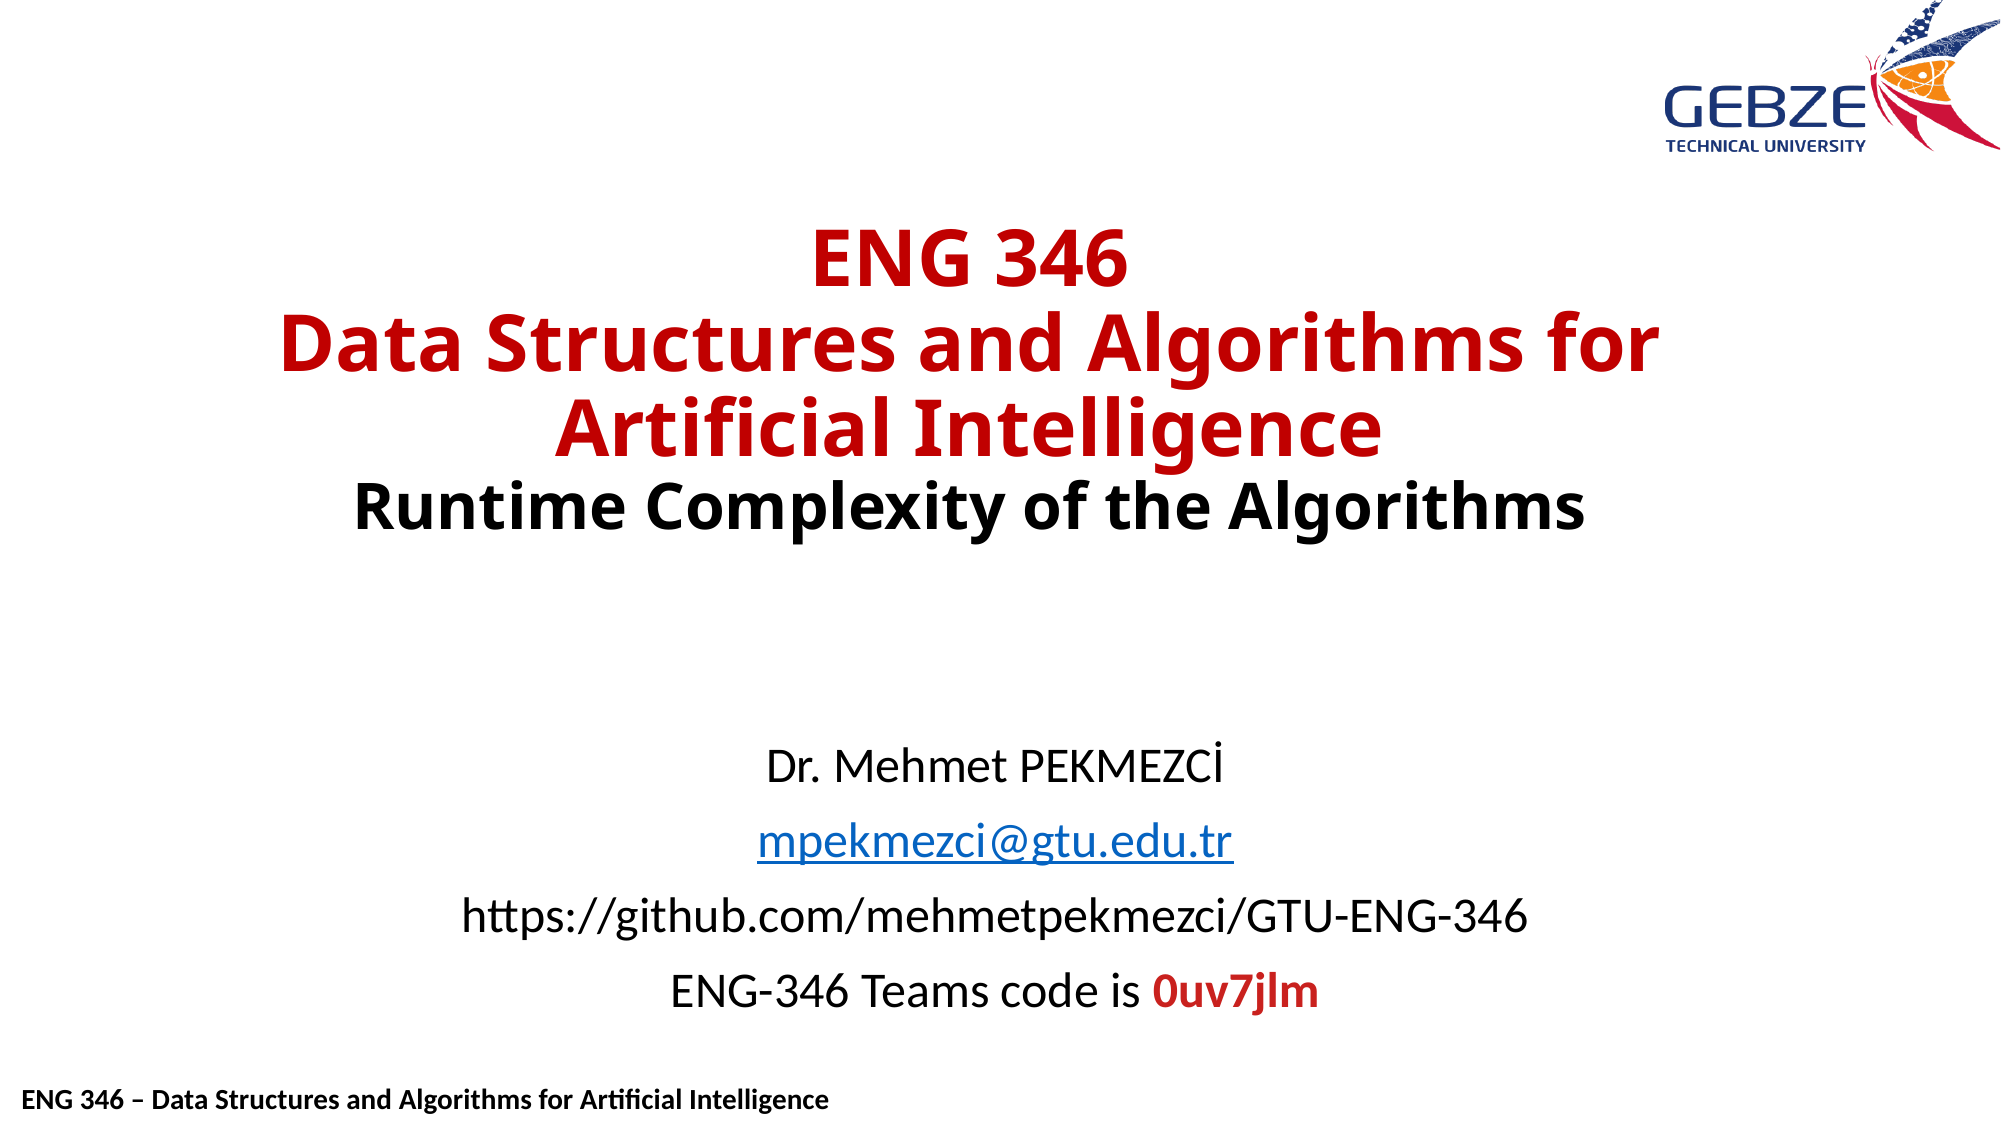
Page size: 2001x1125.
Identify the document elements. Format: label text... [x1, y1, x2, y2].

picture [1665, 0, 2001, 152]
subtitle Dr. Mehmet PEKMEZCİ mpekmezci@gtu.edu.tr https://github.com/mehmetpekmezci/GTU-ENG-346 ENG-346 Teams code is 0uv7jlm [245, 731, 1746, 897]
title ENG 346 Data Structures and Algorithms for Artificial Intelligence Runtime Complexity of the Algorithms [219, 205, 1720, 698]
